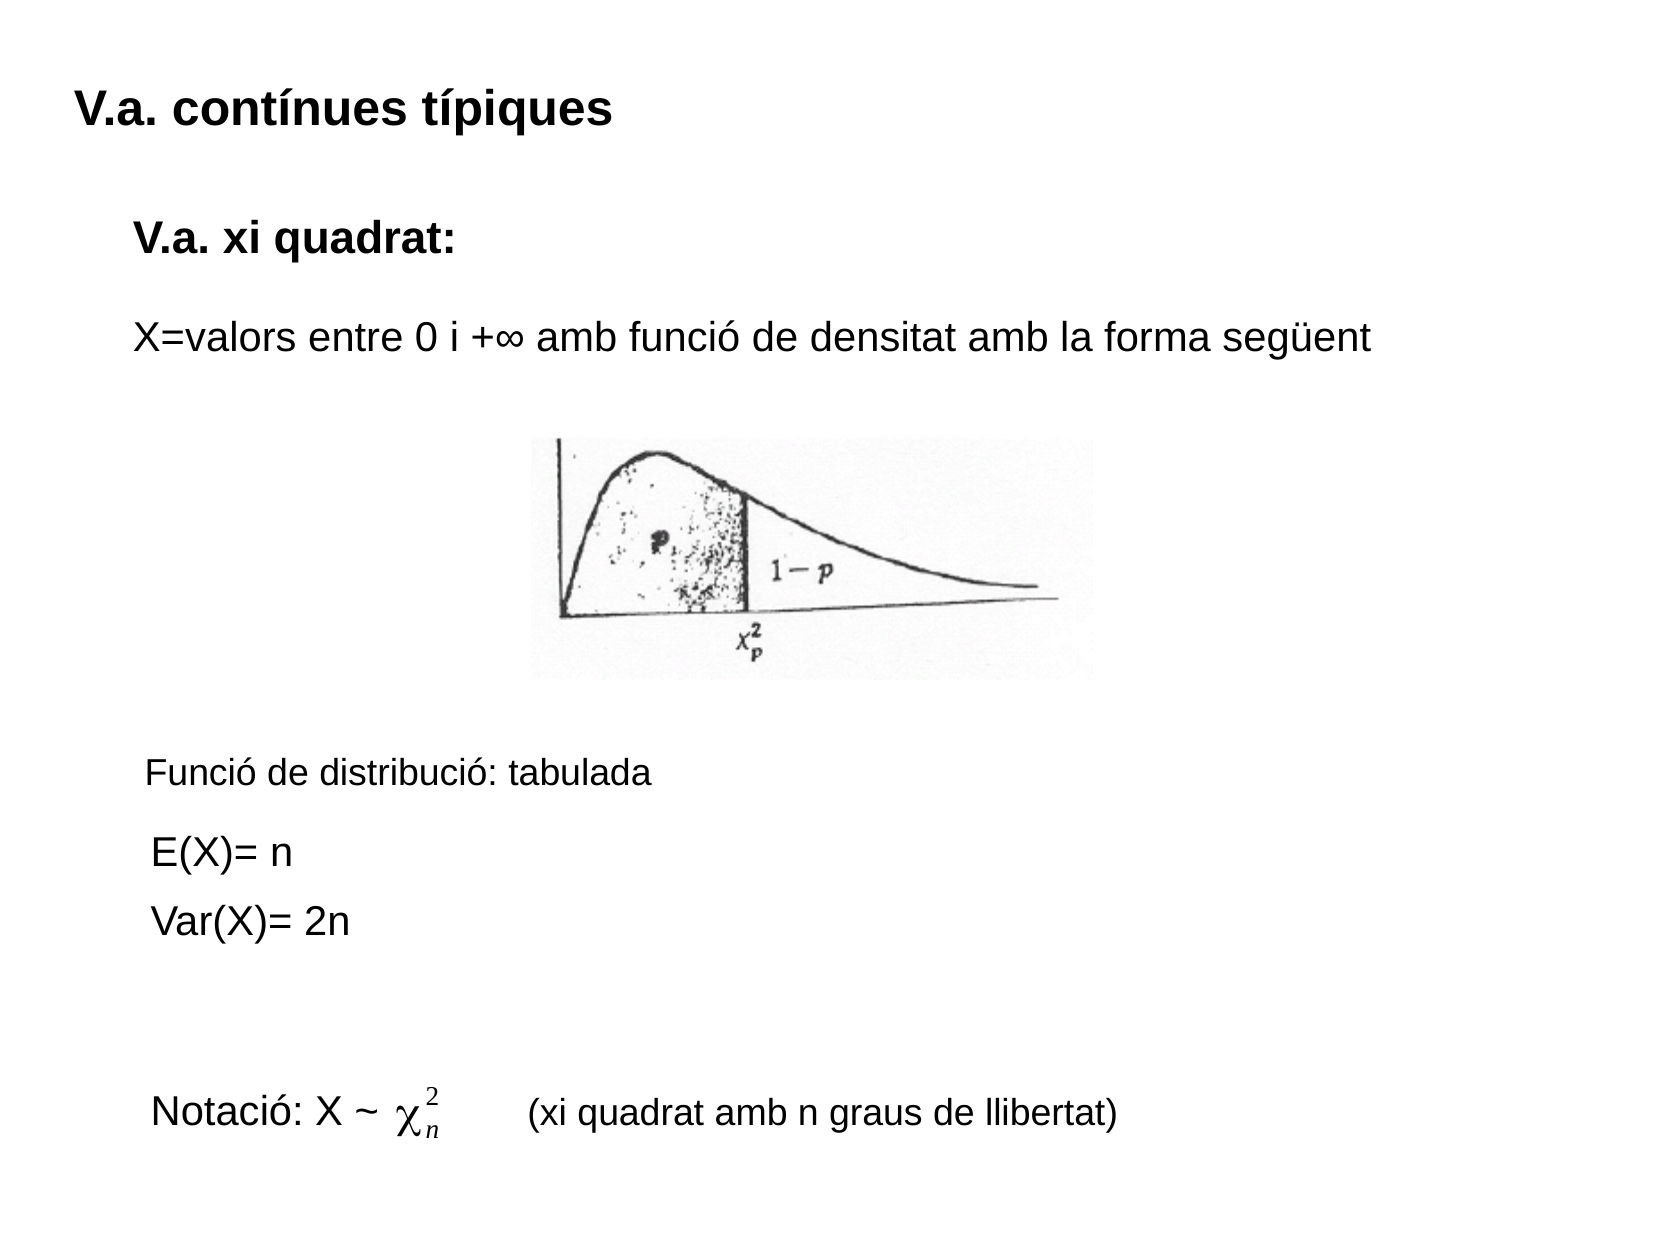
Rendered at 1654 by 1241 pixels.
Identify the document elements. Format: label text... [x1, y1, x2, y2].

text_box V.a. contínues típiques [59, 72, 739, 145]
text_box E(X)= n Var(X)= 2n [135, 820, 691, 953]
text_box Funció de distribució: tabulada [129, 744, 898, 801]
picture [531, 413, 1093, 680]
chart [389, 1080, 445, 1145]
text_box Notació: X ~ (xi quadrat amb n graus de llibertat) [135, 1080, 1241, 1146]
text_box V.a. xi quadrat: X=valors entre 0 i +∞ amb funció de densitat amb la forma següent [118, 204, 1654, 460]
